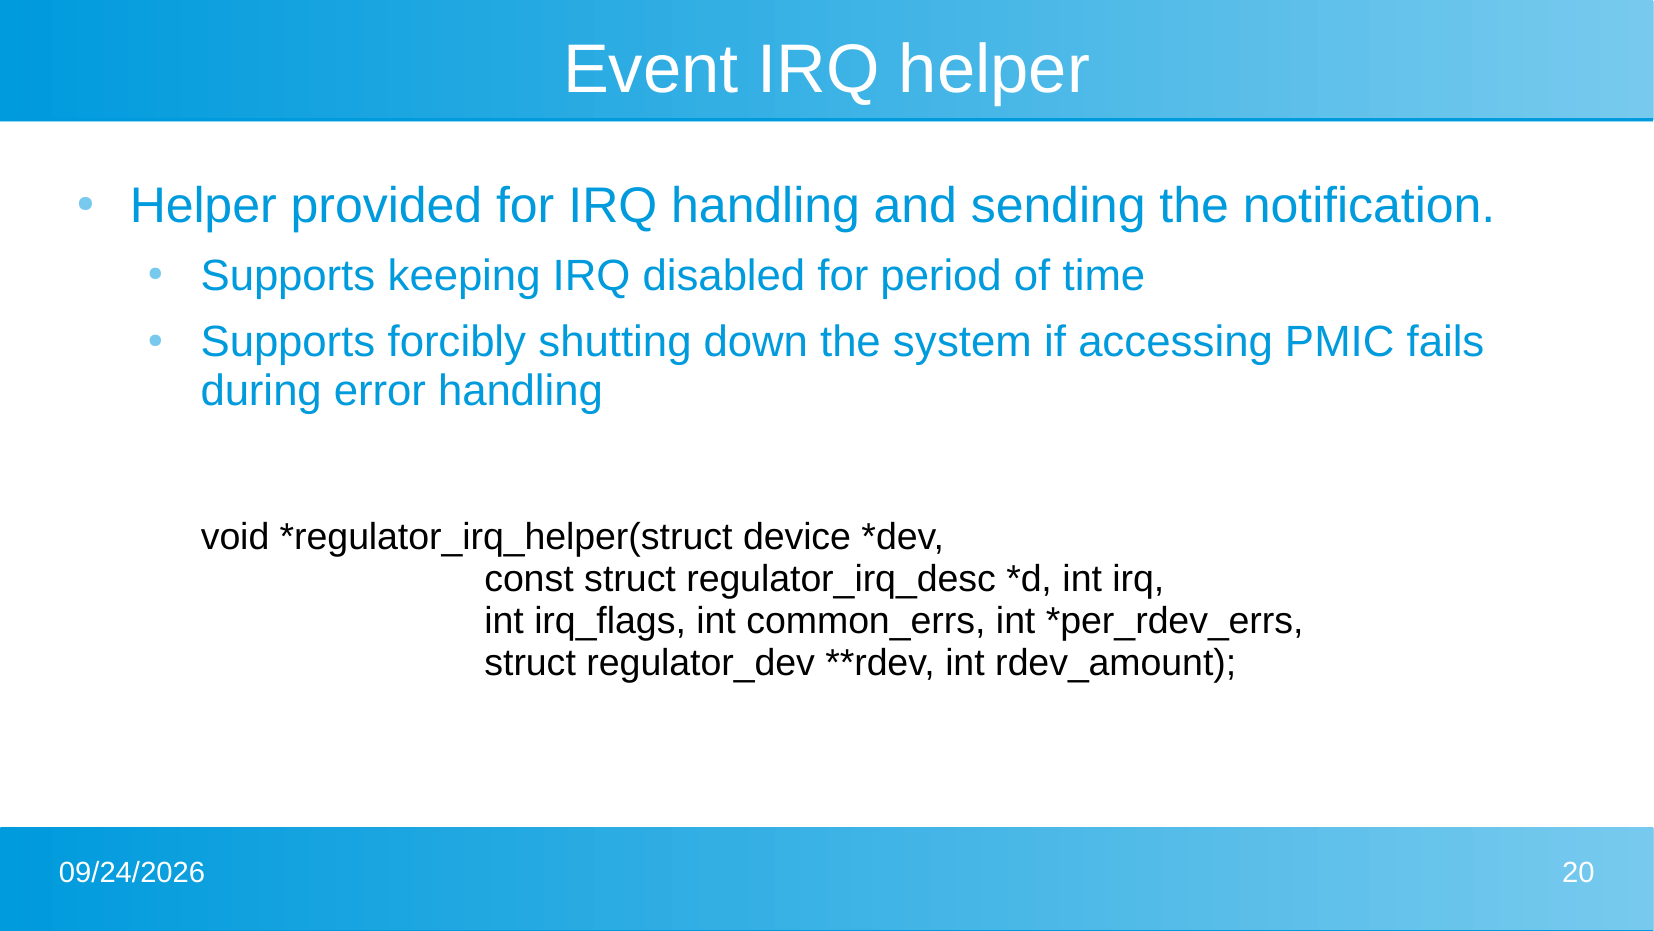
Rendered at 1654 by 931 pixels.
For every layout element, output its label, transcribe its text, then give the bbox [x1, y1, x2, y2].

text_box void *regulator_irq_helper(struct device *dev, const struct regulator_irq_desc *d, int irq, int irq_flags, int common_errs, int *per_rdev_errs, struct regulator_dev **rdev, int rdev_amount); [186, 507, 1351, 691]
list Helper provided for IRQ handling and sending the notification. Supports keeping IRQ disabled for period of time Supports forcibly shutting down the system if accessing PMIC fails during error handling [58, 177, 1595, 768]
title Event IRQ helper [58, 0, 1595, 146]
